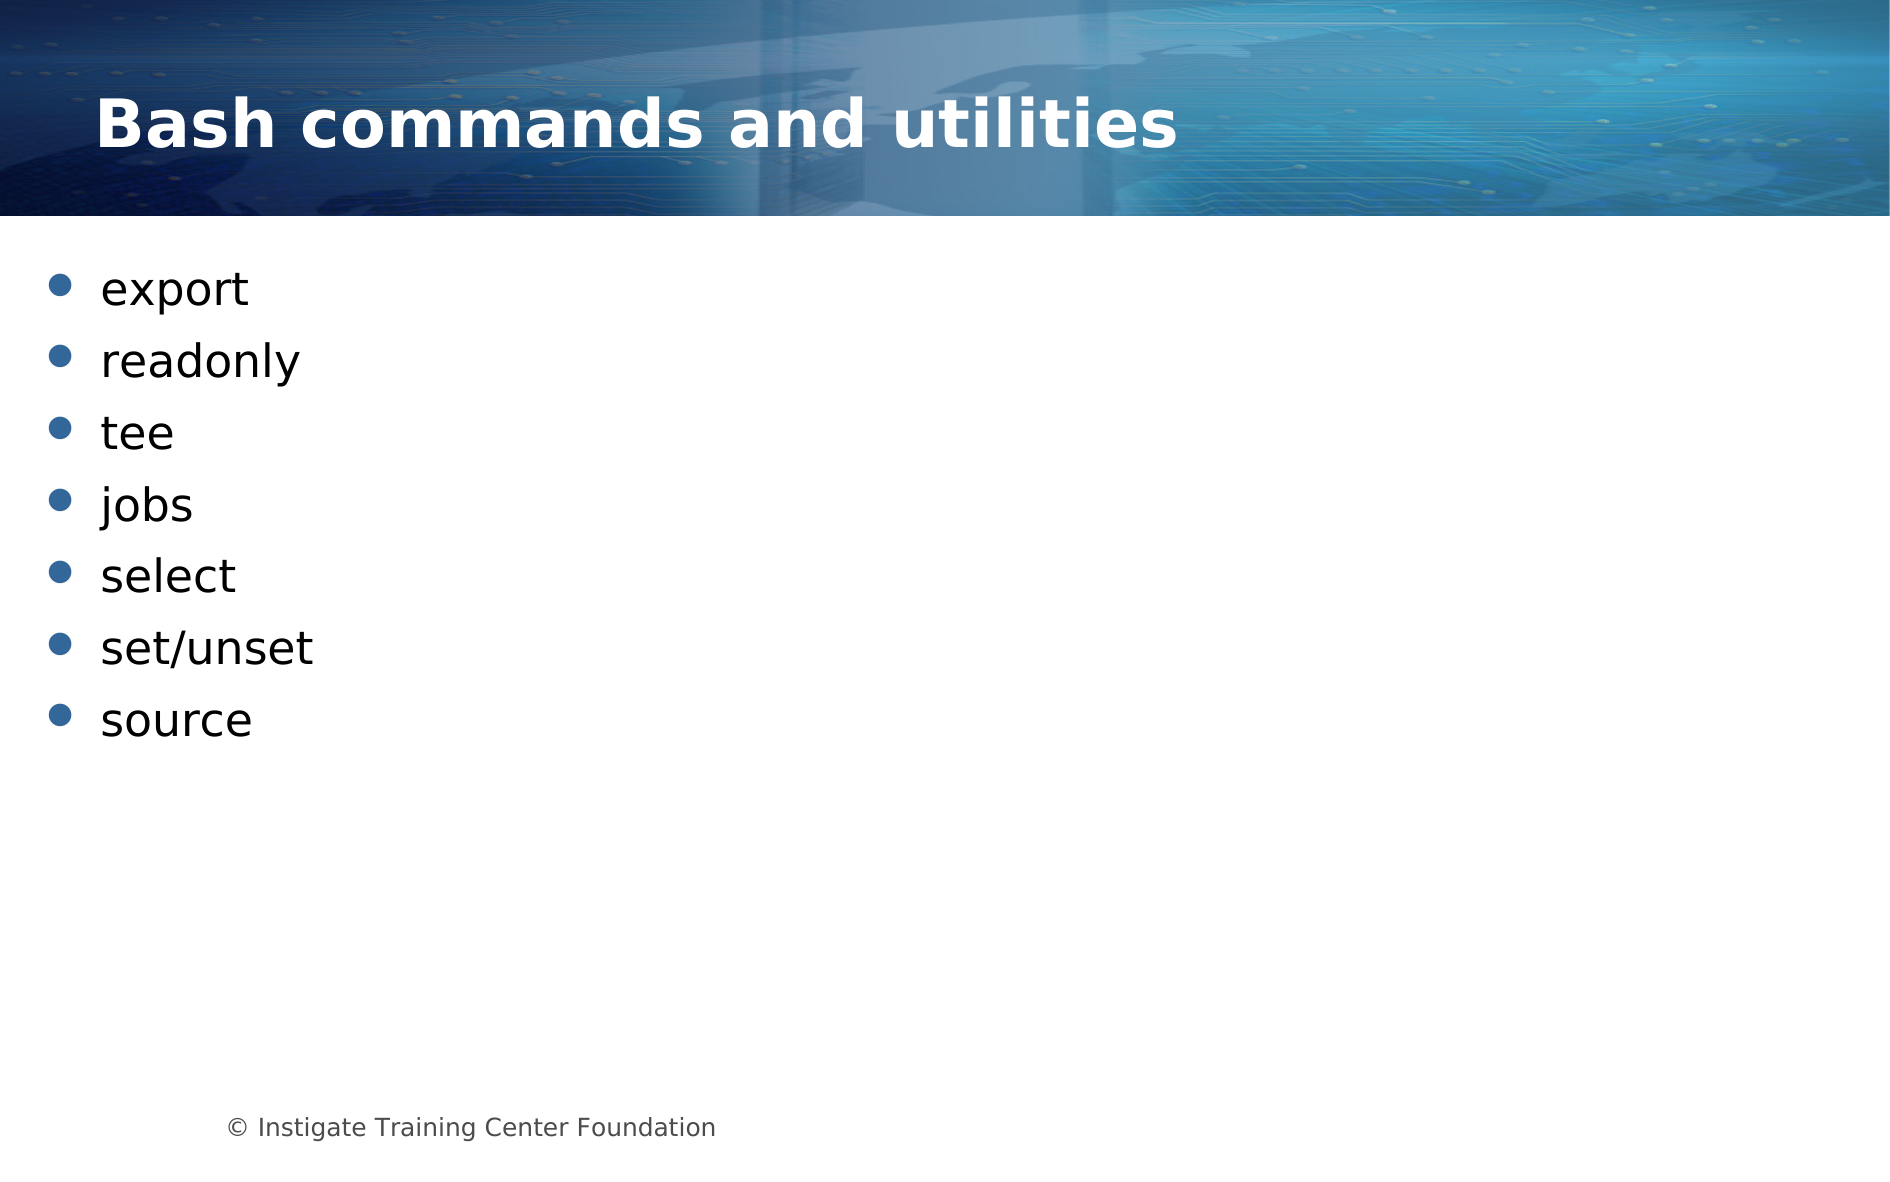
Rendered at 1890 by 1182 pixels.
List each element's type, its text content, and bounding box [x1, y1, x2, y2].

picture [0, 0, 1890, 216]
title Bash commands and utilities [94, 54, 1793, 210]
list export readonly tee jobs select set/unset source [45, 263, 1818, 1028]
